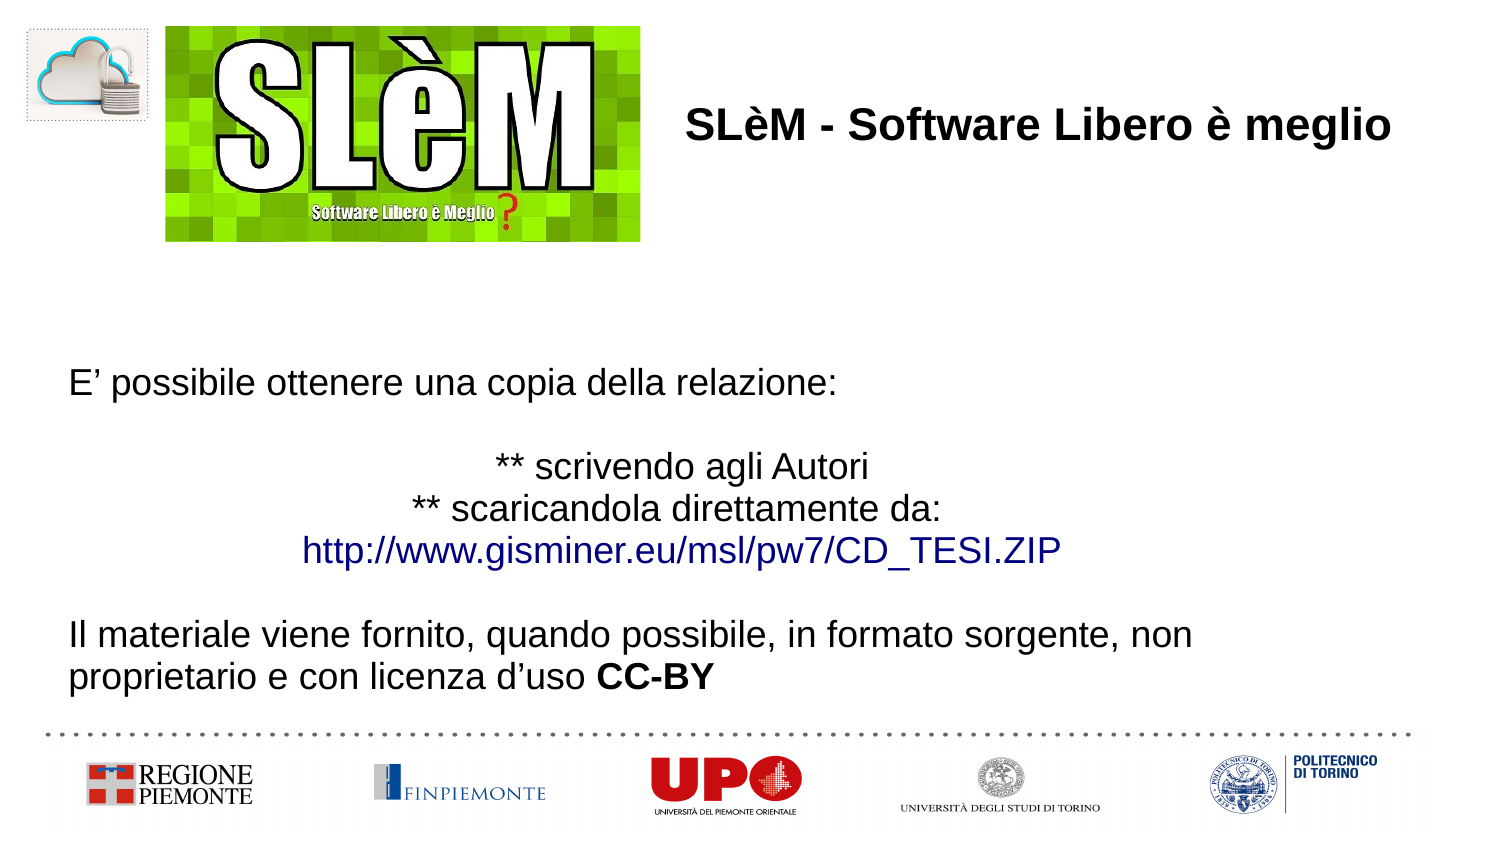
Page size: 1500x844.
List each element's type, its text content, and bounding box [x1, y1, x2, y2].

picture [23, 23, 153, 125]
text_box E’ possibile ottenere una copia della relazione: ** scrivendo agli Autori ** scaricandola direttamente da: http://www.gisminer.eu/msl/pw7/CD_TESI.ZIP Il materiale viene fornito, quando possibile, in formato sorgente, non proprietario e con licenza d’uso CC-BY [53, 354, 1312, 706]
picture [165, 26, 641, 242]
picture [35, 725, 1436, 839]
text_box SLèM - Software Libero è meglio [670, 91, 1418, 260]
